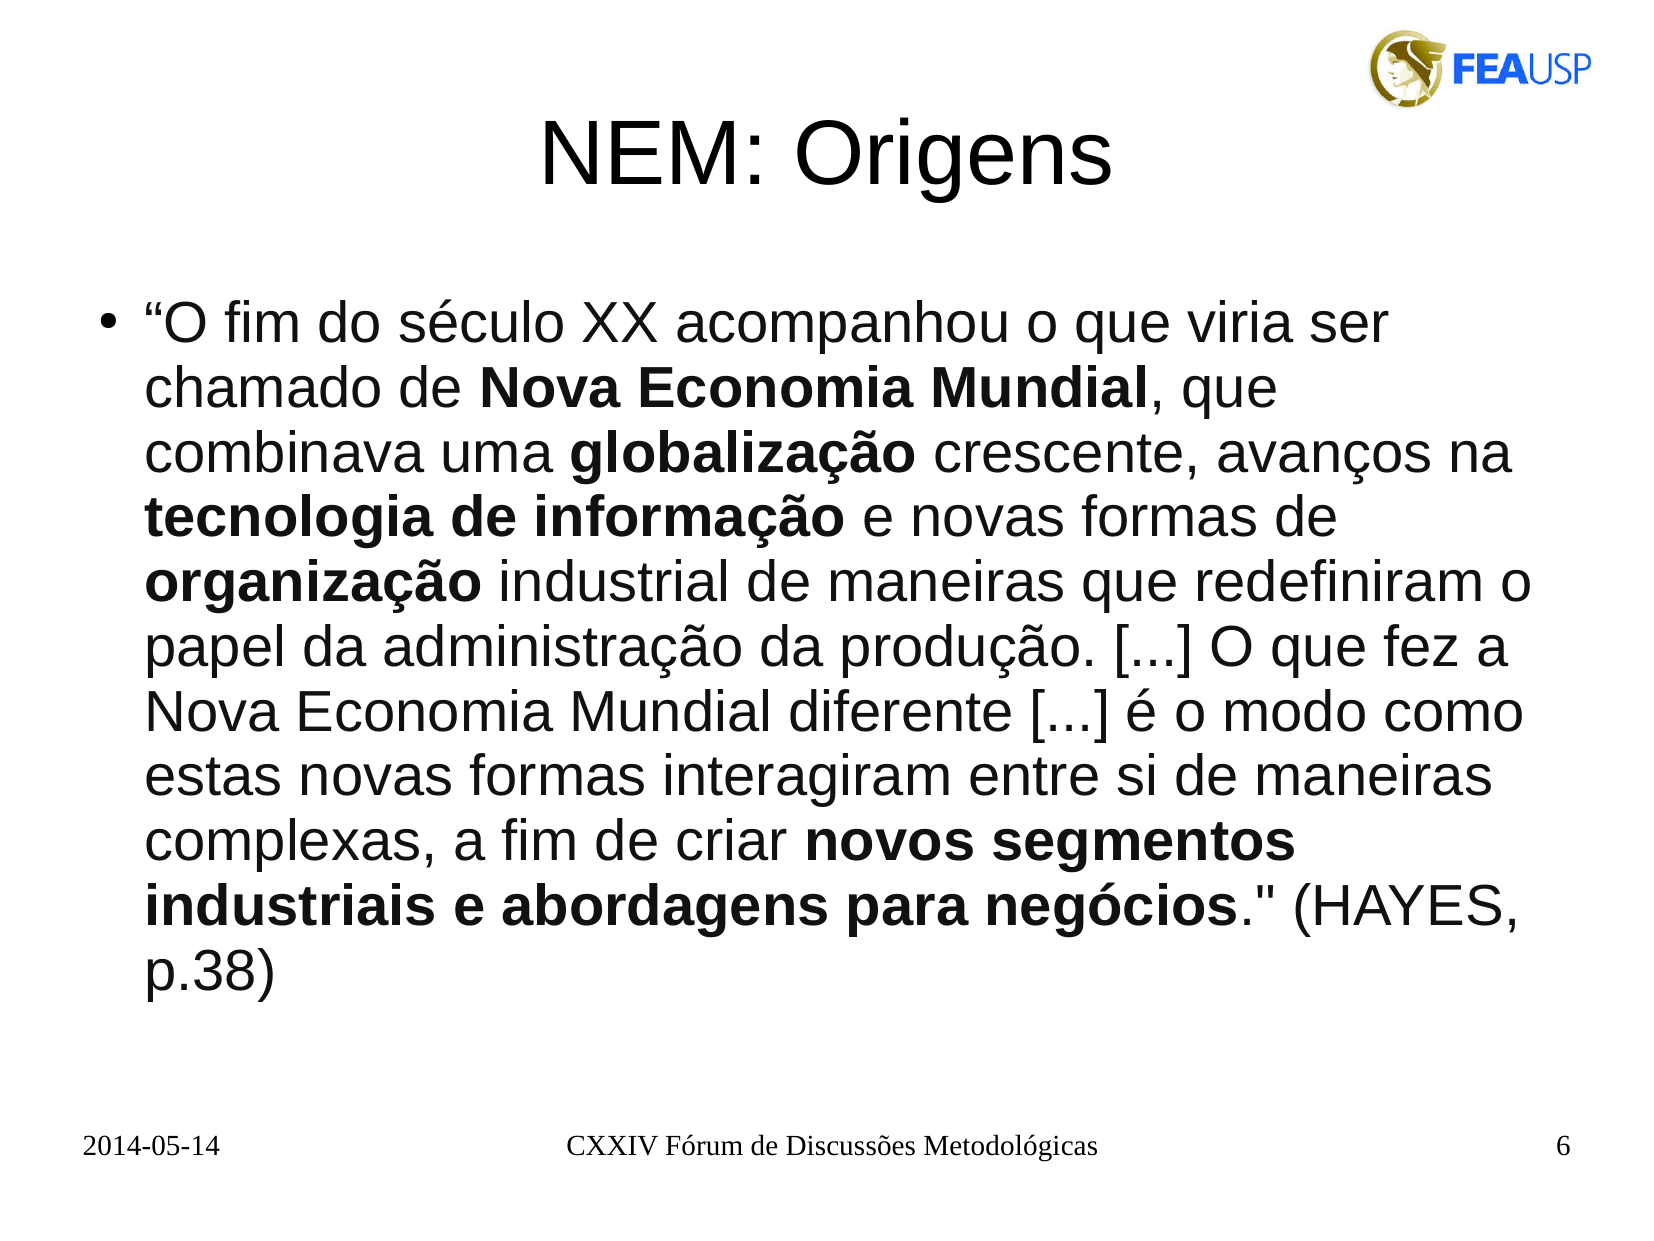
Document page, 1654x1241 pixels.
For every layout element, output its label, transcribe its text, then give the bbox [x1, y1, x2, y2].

list “O fim do século XX acompanhou o que viria ser chamado de Nova Economia Mundial, que combinava uma globalização crescente, avanços na tecnologia de informação e novas formas de organização industrial de maneiras que redefiniram o papel da administração da produção. [...] O que fez a Nova Economia Mundial diferente [...] é o modo como estas novas formas interagiram entre si de maneiras complexas, a fim de criar novos segmentos industriais e abordagens para negócios." (HAYES, p.38) [82, 290, 1571, 1010]
title NEM: Origens [82, 49, 1571, 257]
picture [1366, 29, 1591, 110]
